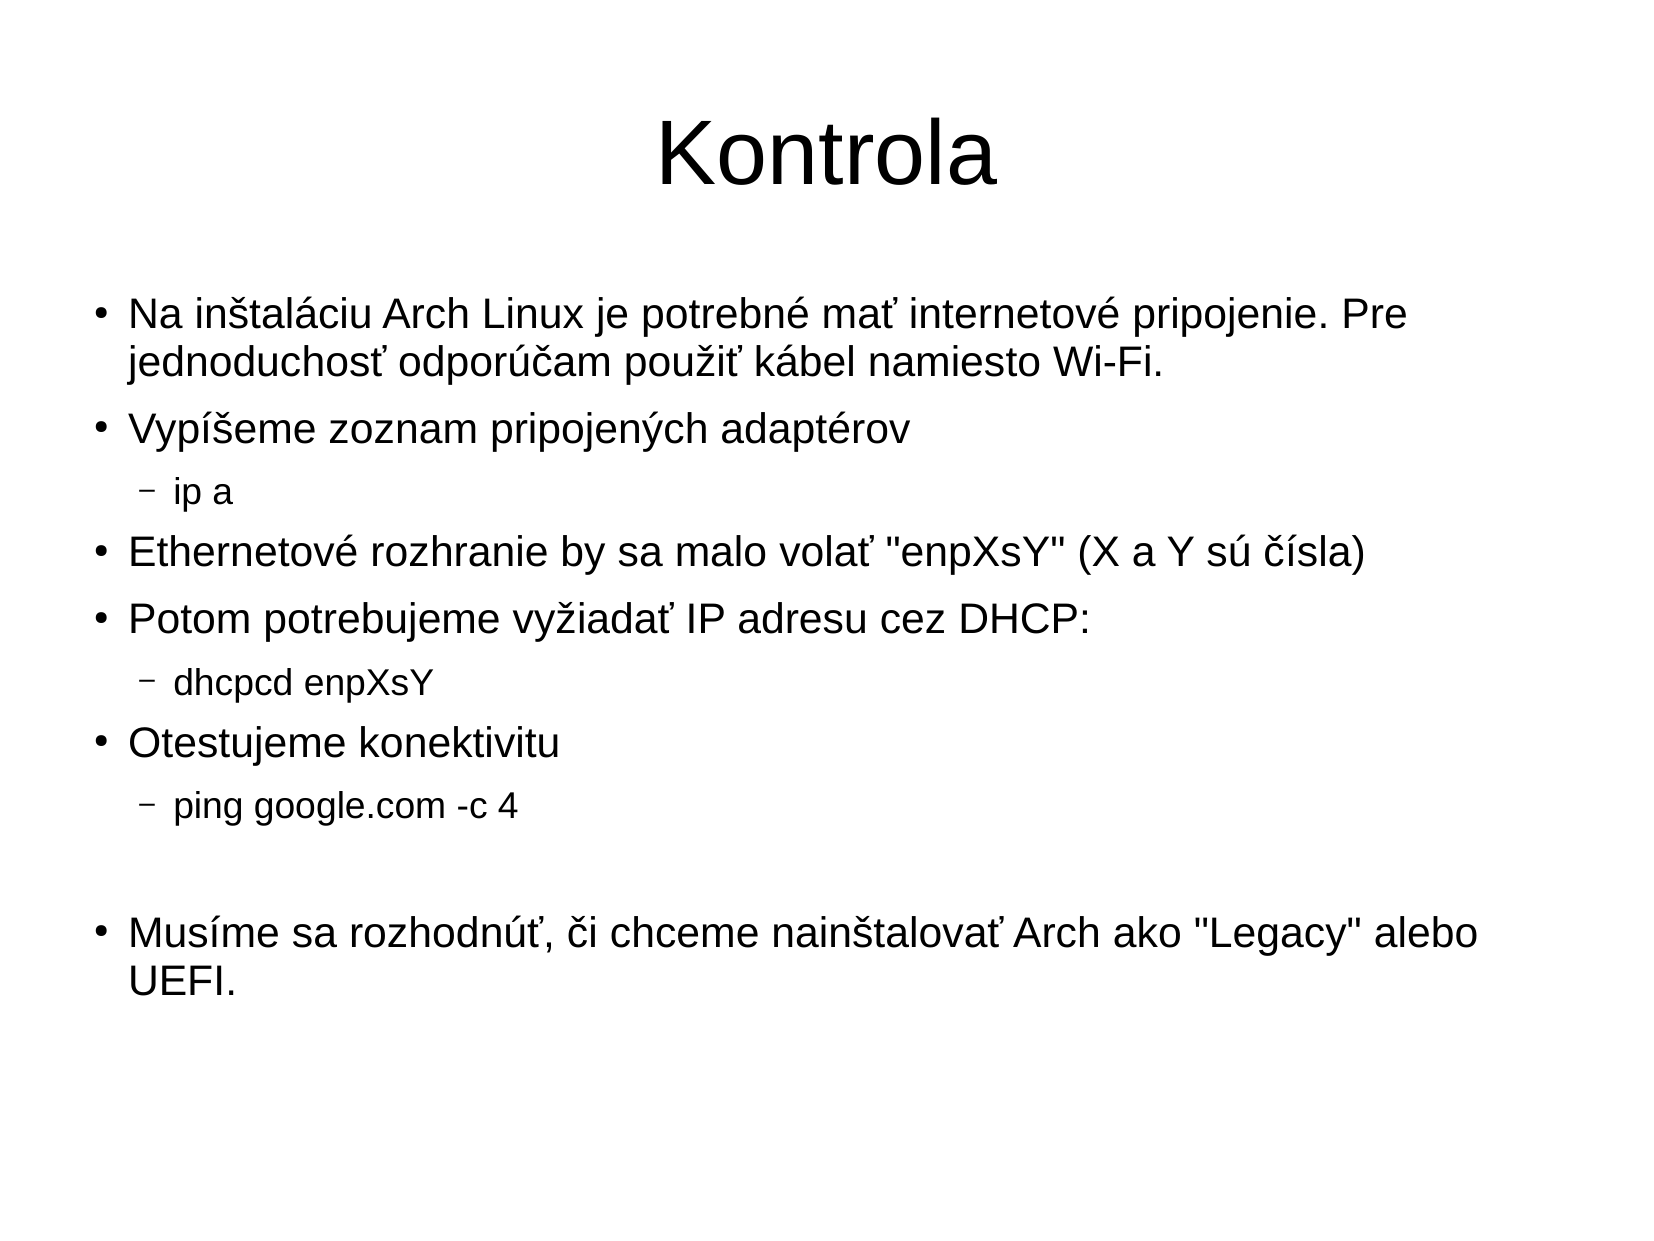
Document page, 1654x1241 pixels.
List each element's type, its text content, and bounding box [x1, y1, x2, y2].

list Na inštaláciu Arch Linux je potrebné mať internetové pripojenie. Pre jednoduchosť odporúčam použiť kábel namiesto Wi-Fi. Vypíšeme zoznam pripojených adaptérov ip a Ethernetové rozhranie by sa malo volať "enpXsY" (X a Y sú čísla) Potom potrebujeme vyžiadať IP adresu cez DHCP: dhcpcd enpXsY Otestujeme konektivitu ping google.com -c 4 Musíme sa rozhodnúť, či chceme nainštalovať Arch ako "Legacy" alebo UEFI. [82, 290, 1571, 1010]
title Kontrola [82, 49, 1571, 257]
